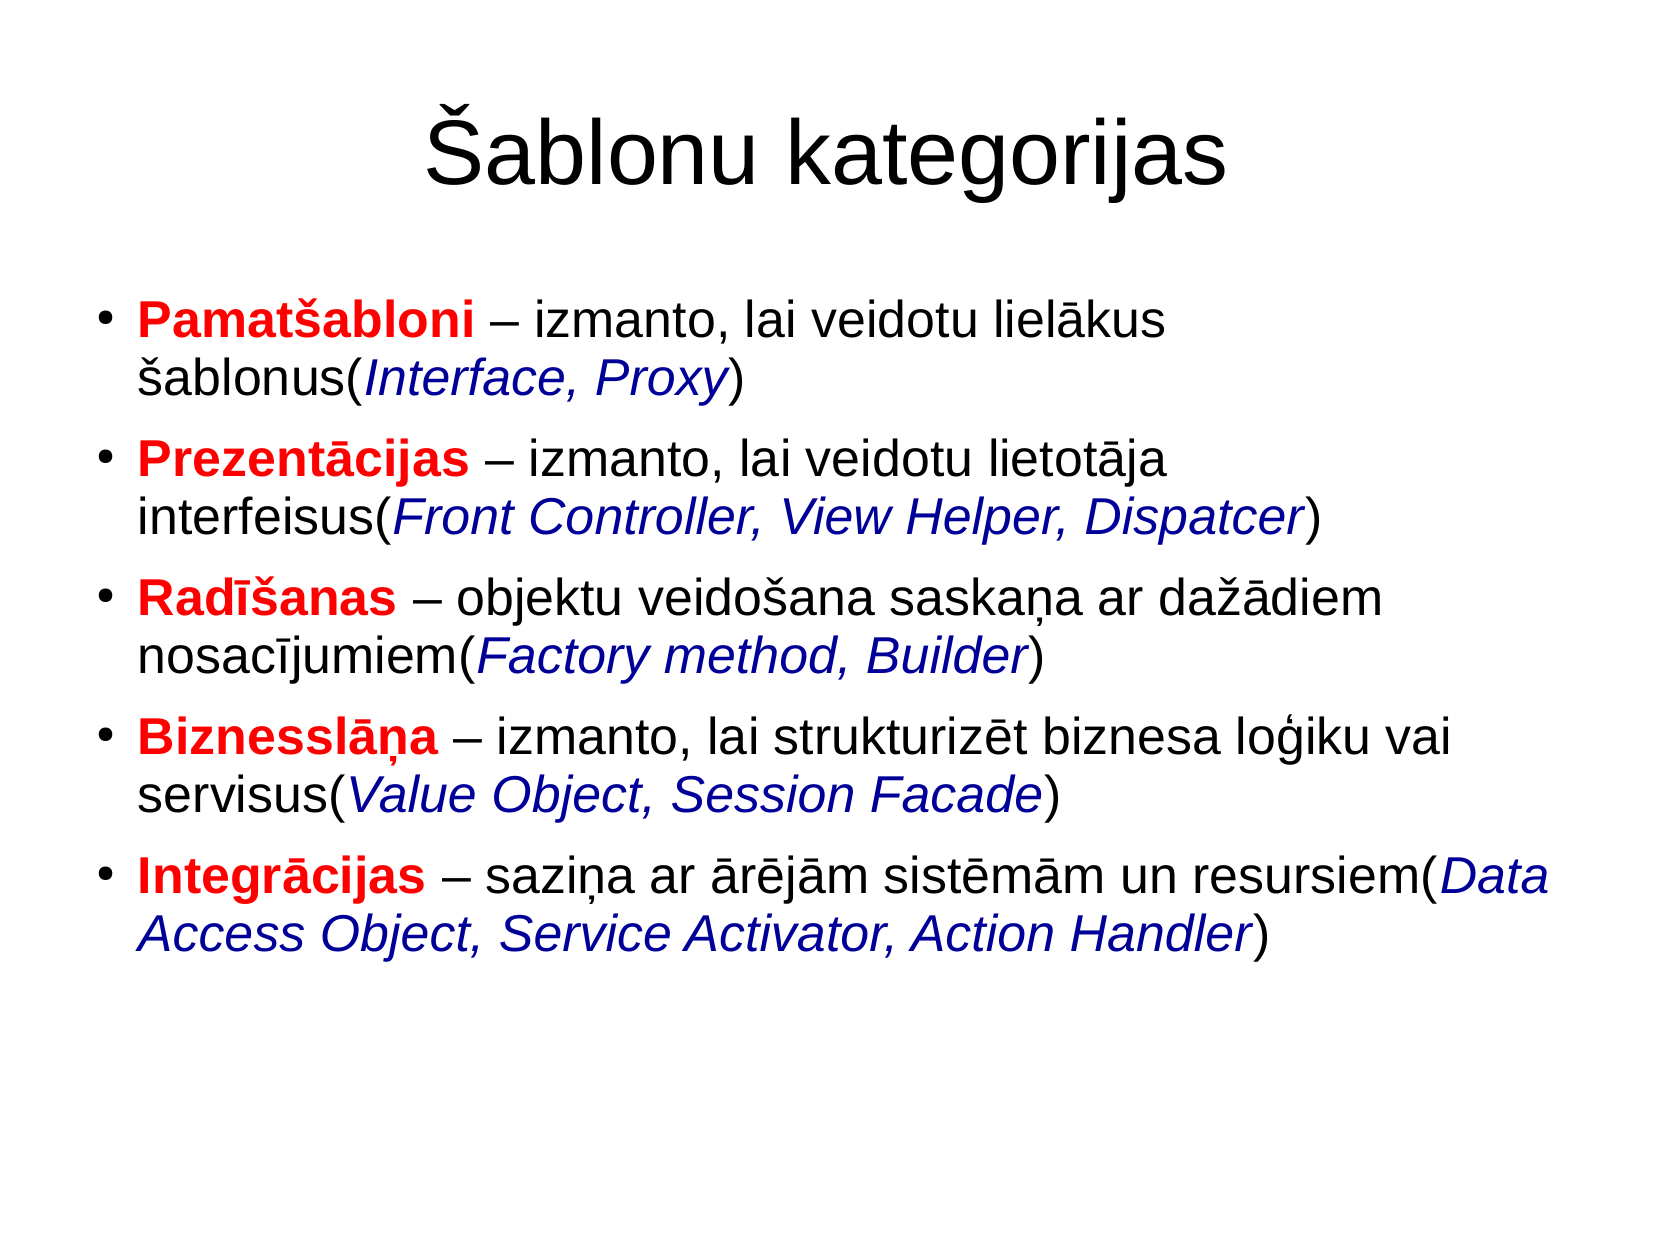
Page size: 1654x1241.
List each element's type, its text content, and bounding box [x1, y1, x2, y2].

title Šablonu kategorijas [82, 49, 1571, 257]
list Pamatšabloni – izmanto, lai veidotu lielākus šablonus(Interface, Proxy) Prezentācijas – izmanto, lai veidotu lietotāja interfeisus(Front Controller, View Helper, Dispatcer) Radīšanas – objektu veidošana saskaņa ar dažādiem nosacījumiem(Factory method, Builder) Biznesslāņa – izmanto, lai strukturizēt biznesa loģiku vai servisus(Value Object, Session Facade) Integrācijas – saziņa ar ārējām sistēmām un resursiem(Data Access Object, Service Activator, Action Handler) [82, 290, 1571, 1010]
